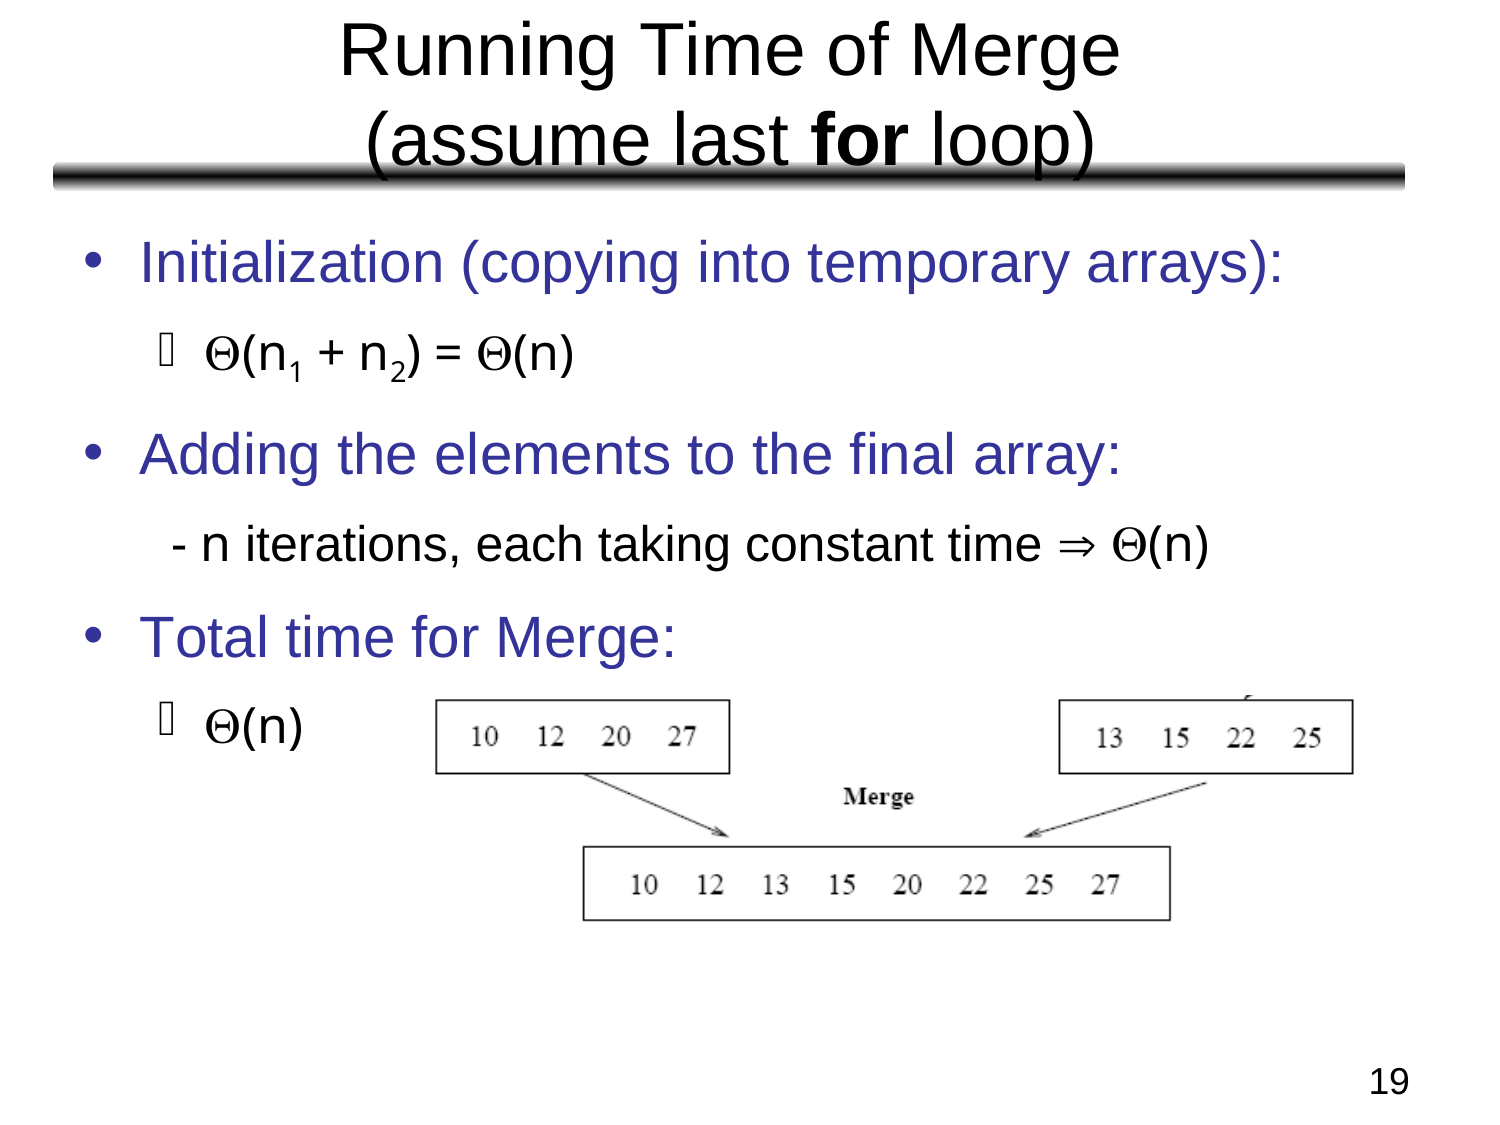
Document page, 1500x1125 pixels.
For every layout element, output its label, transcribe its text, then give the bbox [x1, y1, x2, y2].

list Initialization (copying into temporary arrays): (n1 + n2) = (n) Adding the elements to the final array: - n iterations, each taking constant time  (n) Total time for Merge: (n) [68, 202, 1400, 902]
picture [425, 695, 1364, 945]
title Running Time of Merge (assume last for loop) [55, 16, 1406, 166]
